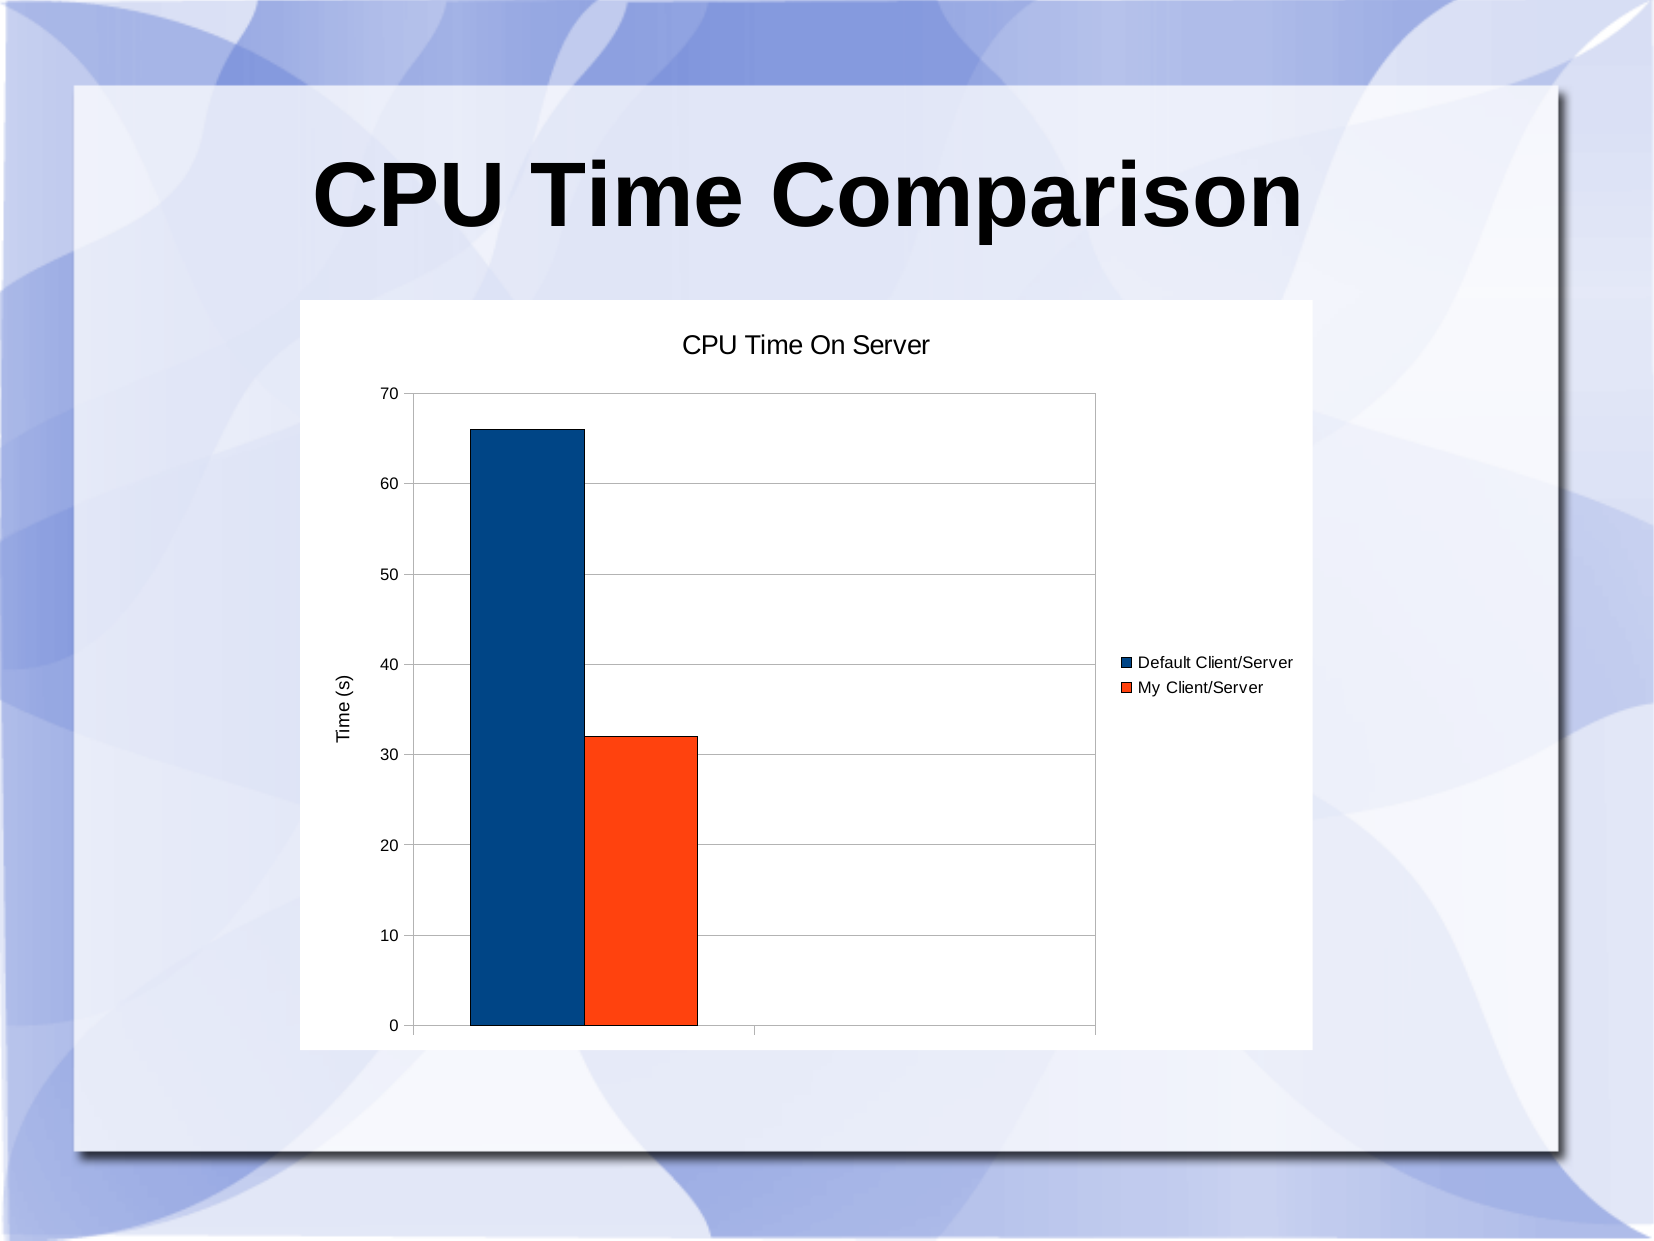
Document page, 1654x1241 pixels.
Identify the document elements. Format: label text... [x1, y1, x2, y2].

picture [0, 0, 1654, 1241]
title CPU Time Comparison [82, 98, 1536, 291]
chart [300, 300, 1313, 1051]
